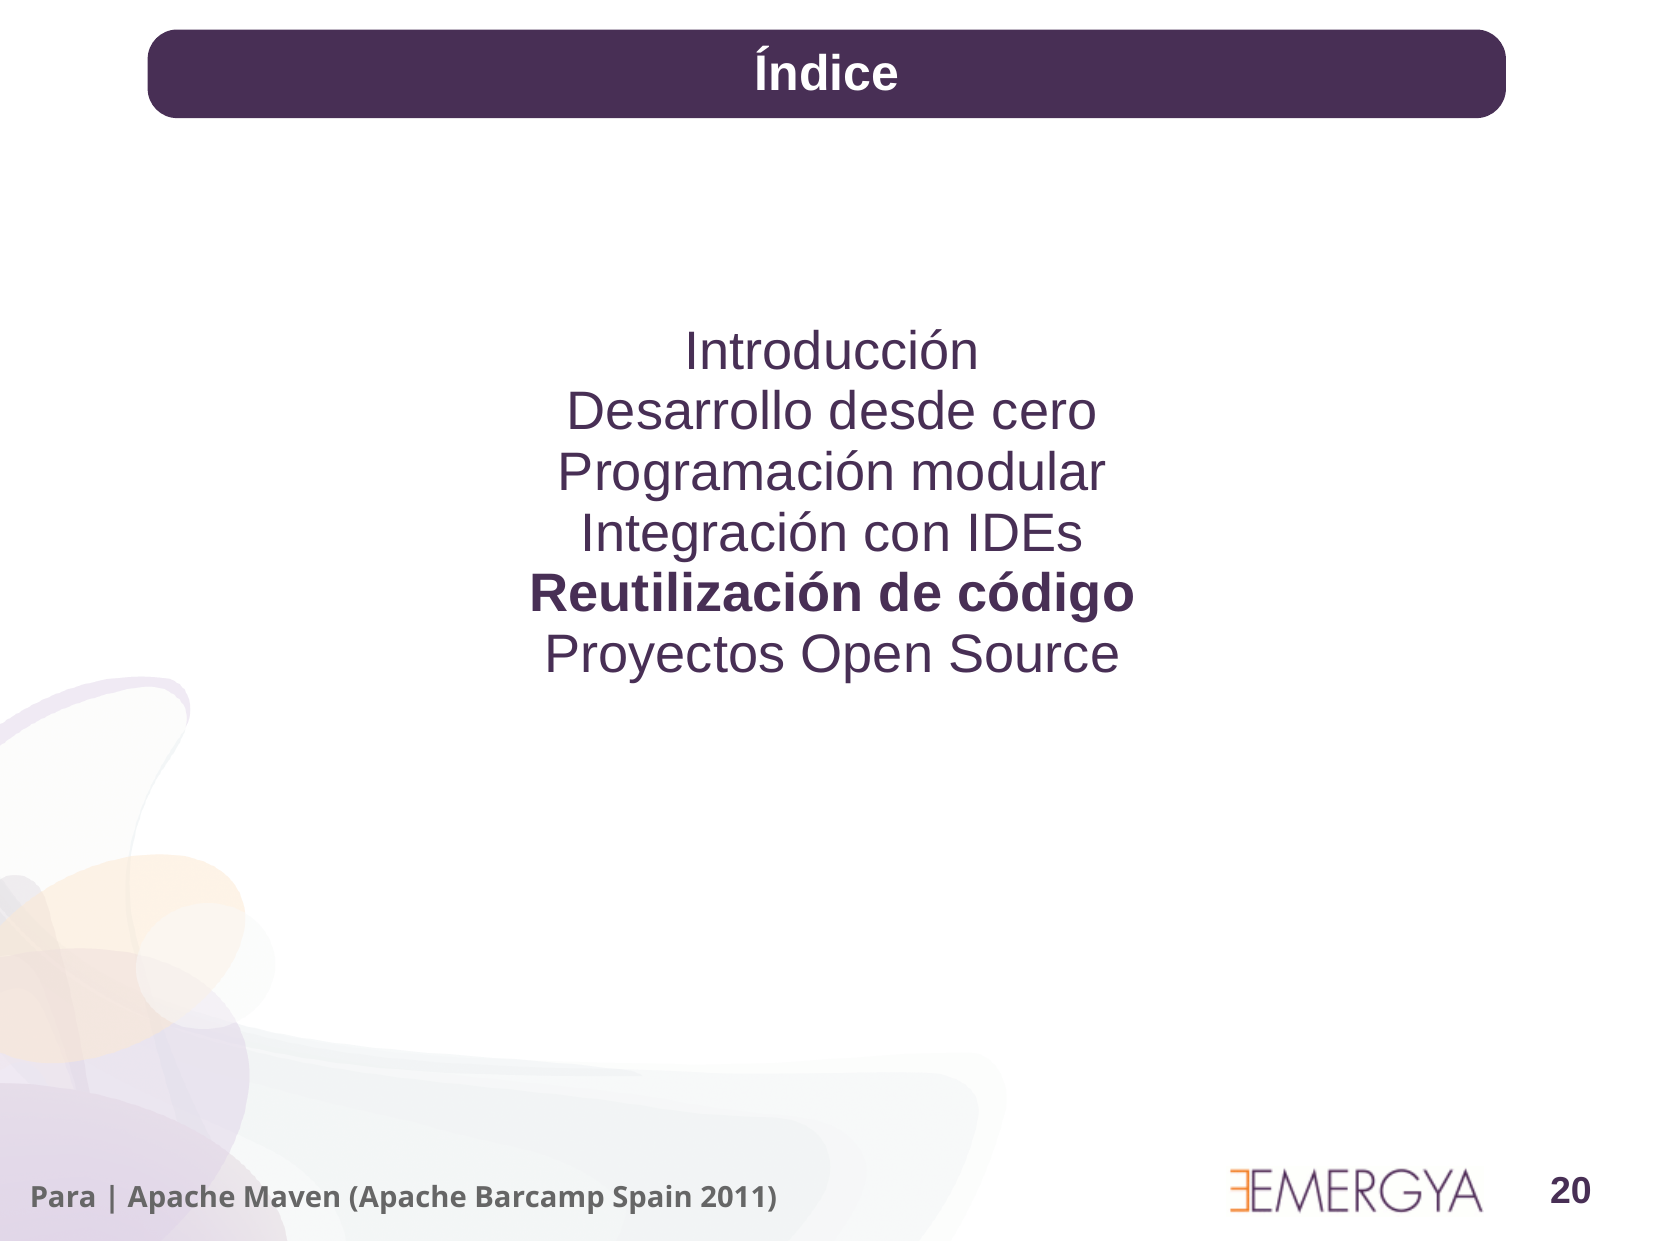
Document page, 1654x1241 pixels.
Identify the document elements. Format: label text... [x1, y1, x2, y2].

picture [0, 673, 1017, 1241]
text_box Introducción Desarrollo desde cero Programación modular Integración con IDEs Reutilización de código Proyectos Open Source [88, 147, 1577, 857]
text_box Índice [147, 29, 1506, 119]
picture [1226, 1166, 1484, 1217]
